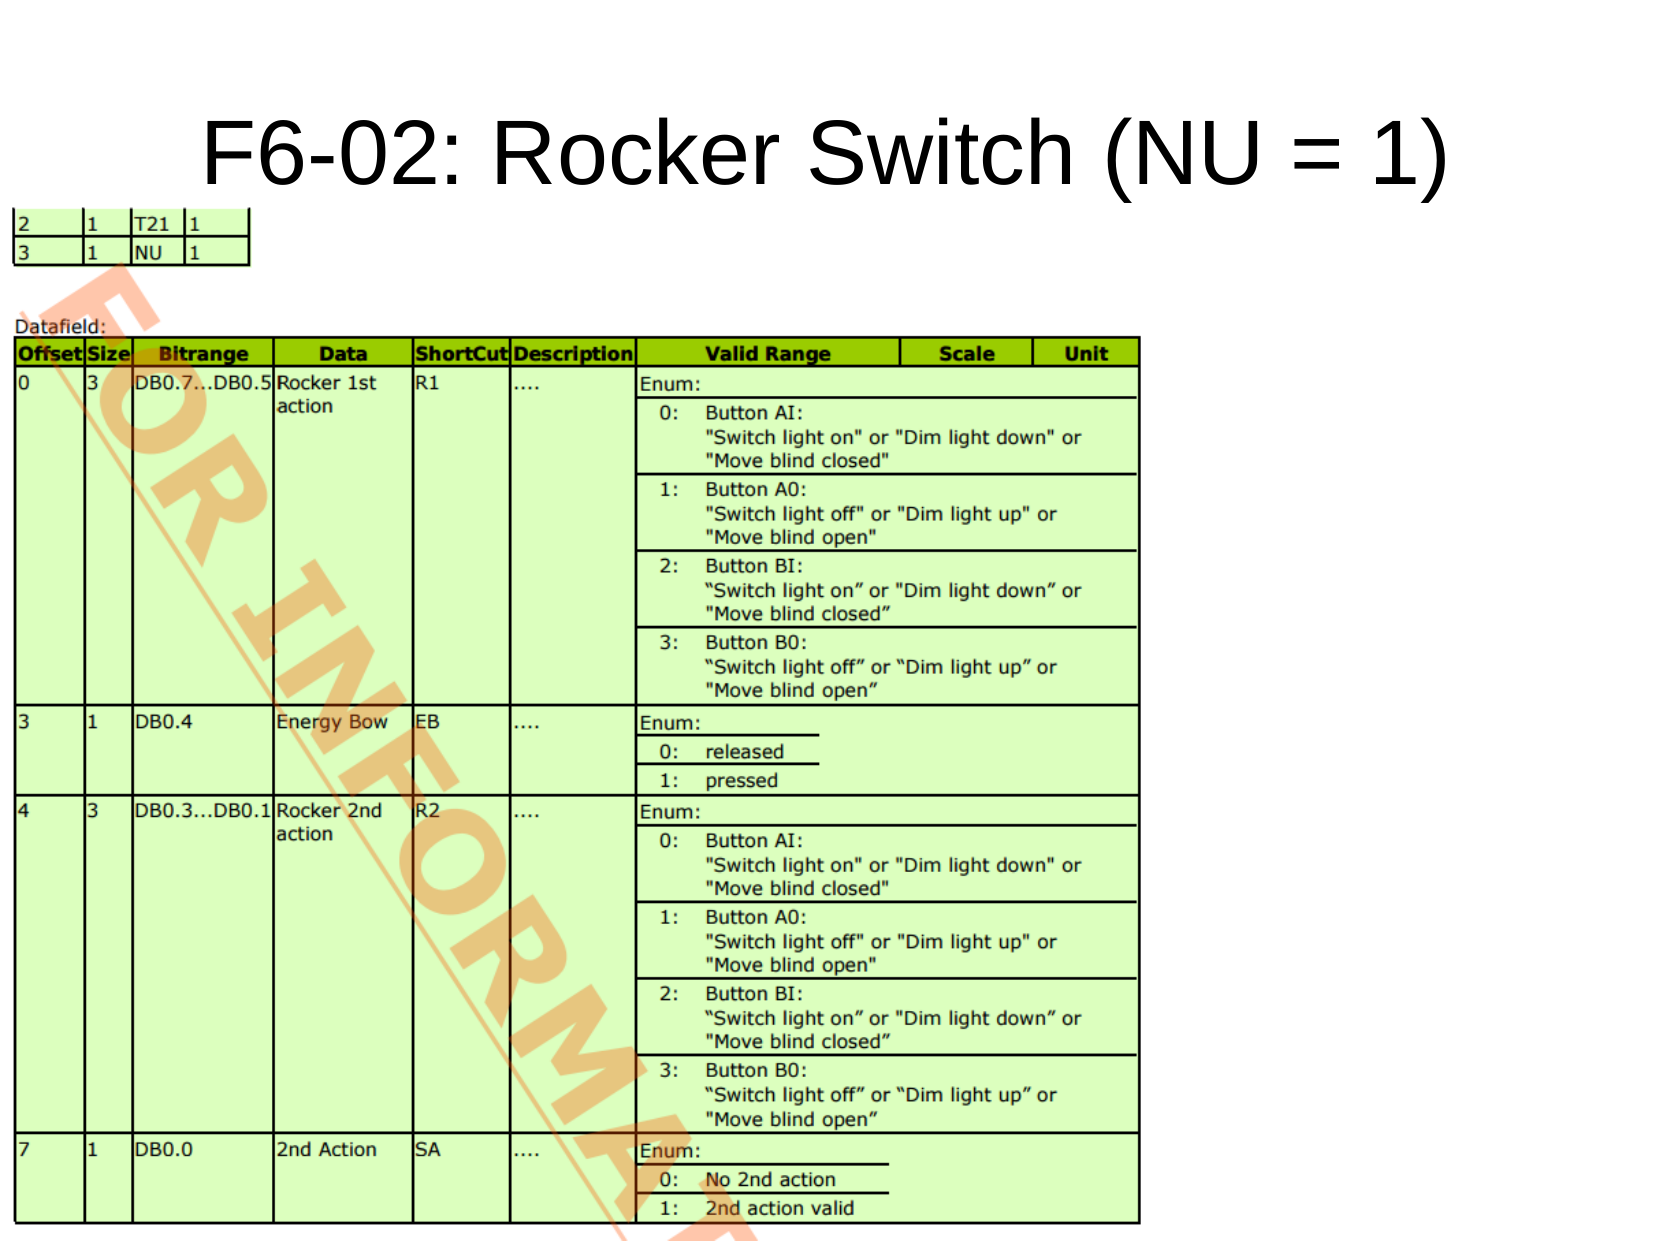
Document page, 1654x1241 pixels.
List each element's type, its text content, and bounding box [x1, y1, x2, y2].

title F6-02: Rocker Switch (NU = 1) [82, 49, 1571, 257]
picture [7, 205, 1171, 1241]
